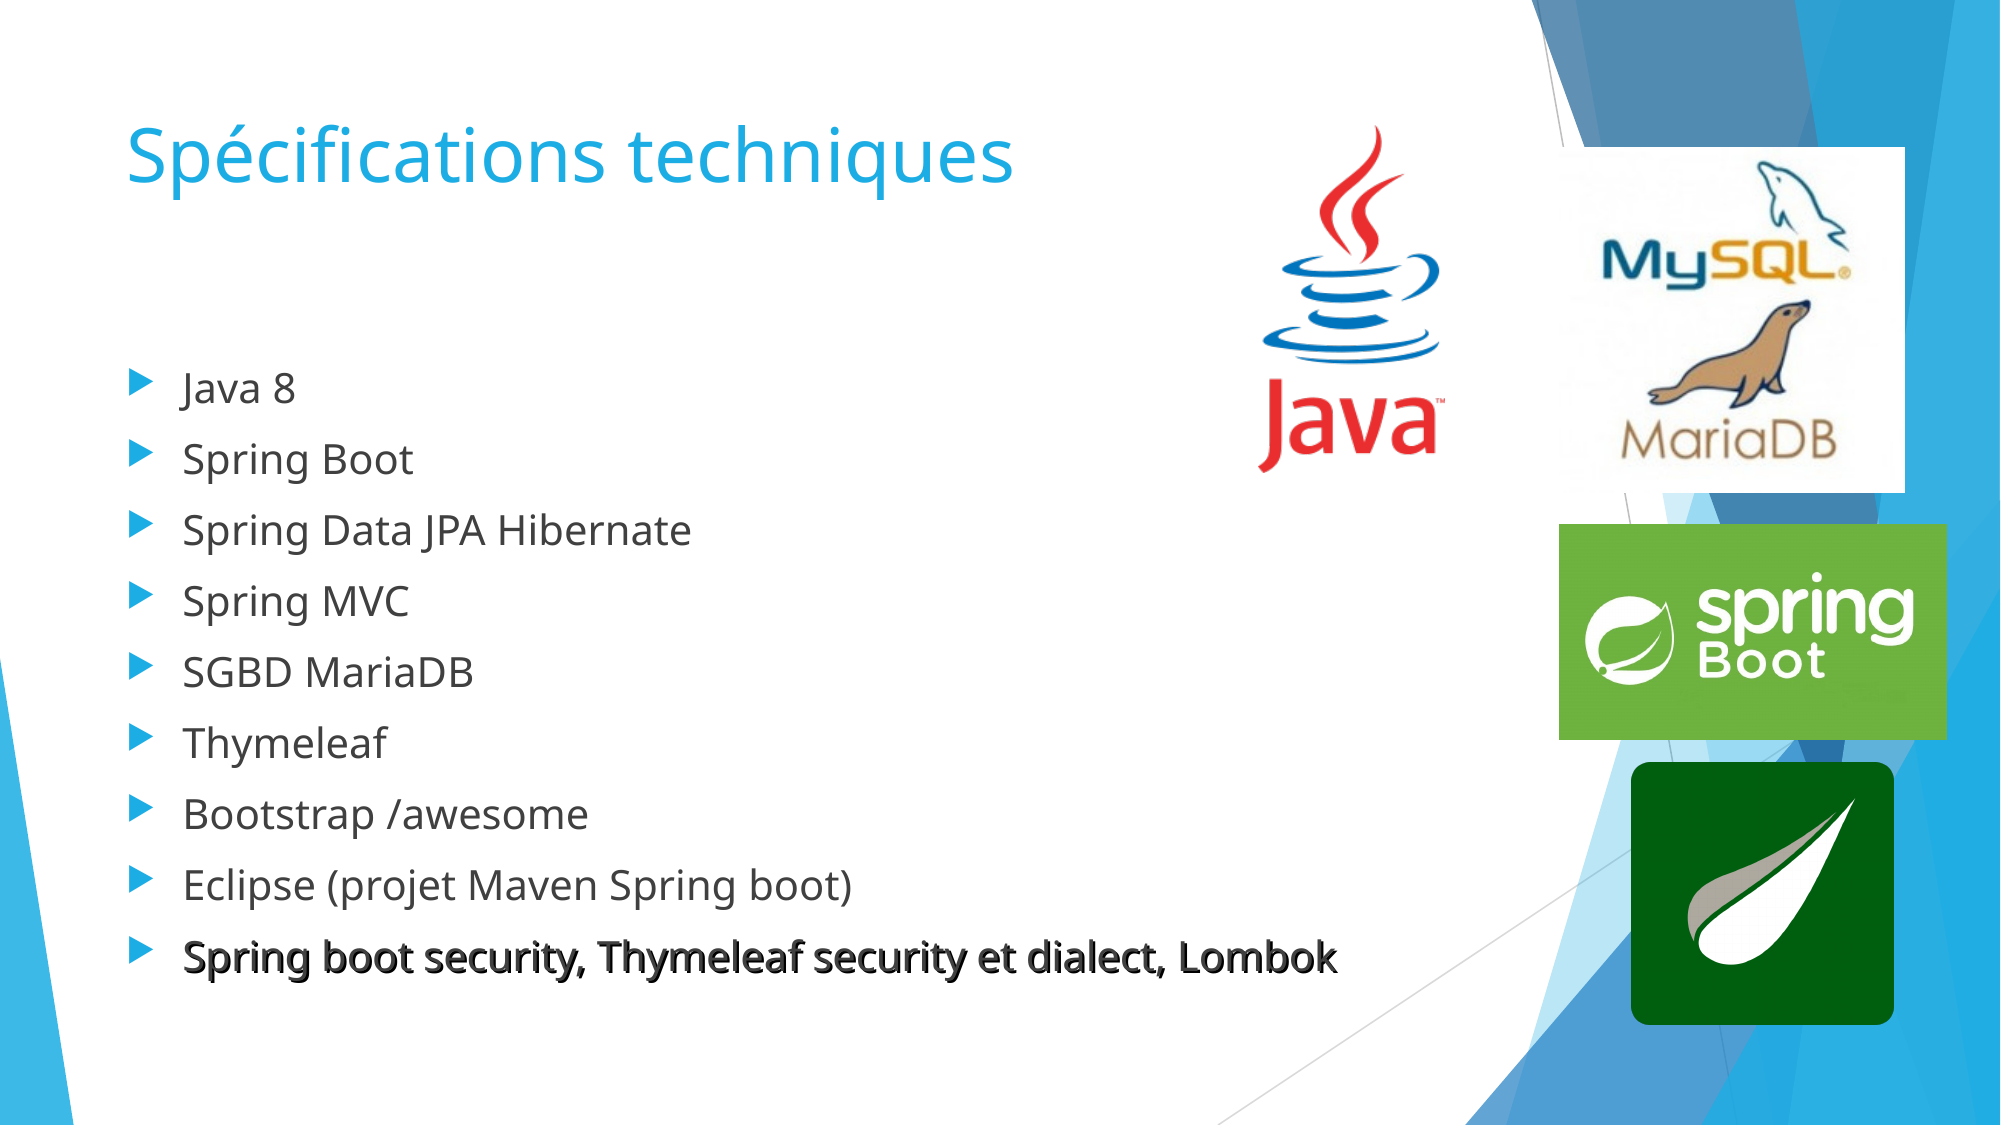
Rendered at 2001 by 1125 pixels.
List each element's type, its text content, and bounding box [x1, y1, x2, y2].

picture [1559, 525, 1947, 740]
picture [1559, 147, 1905, 493]
list Java 8 Spring Boot Spring Data JPA Hibernate Spring MVC SGBD MariaDB Thymeleaf Bootstrap /awesome Eclipse (projet Maven Spring boot) Spring boot security, Thymeleaf security et dialect, Lombok [111, 354, 1522, 1026]
picture [1258, 126, 1445, 473]
picture [1631, 762, 1894, 1026]
title Spécifications techniques [111, 99, 1522, 317]
